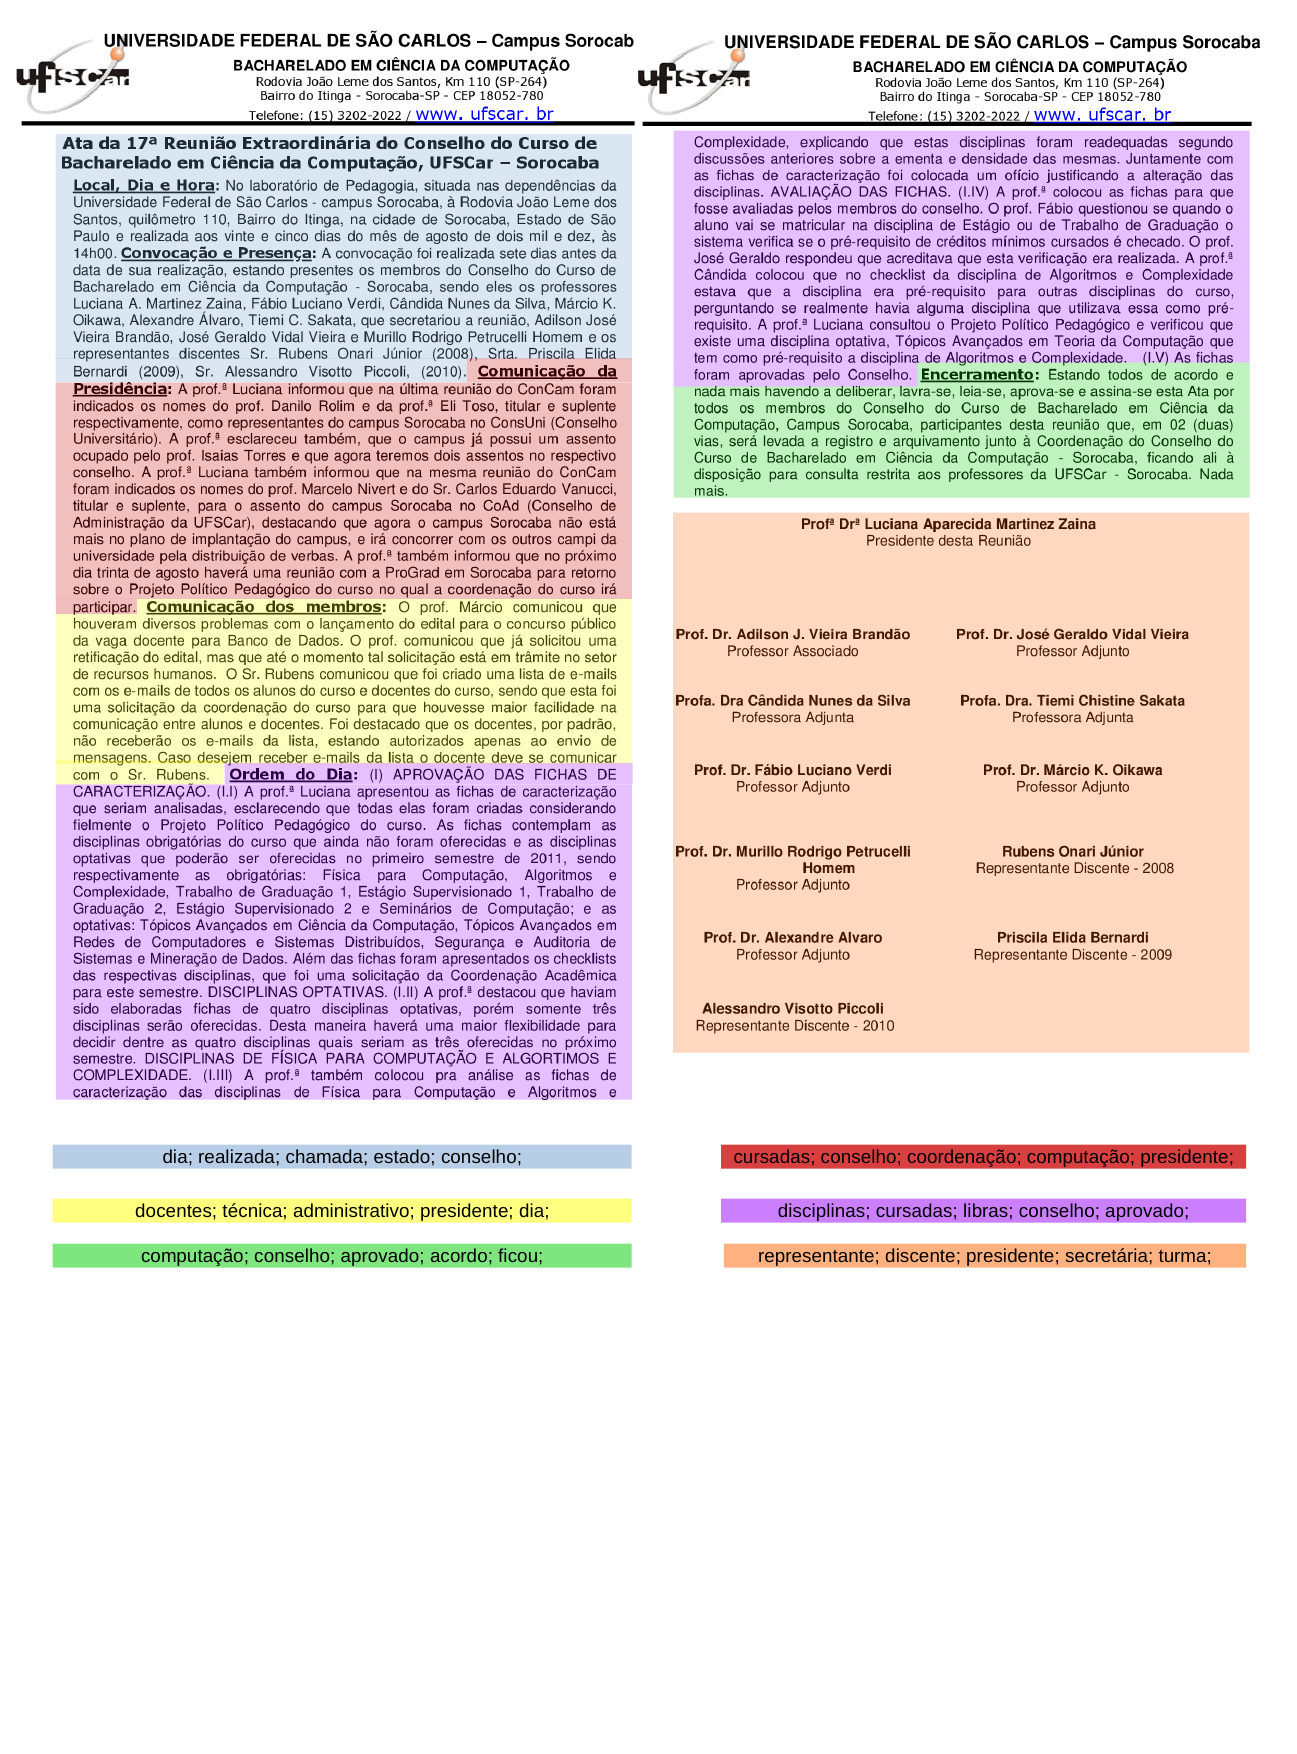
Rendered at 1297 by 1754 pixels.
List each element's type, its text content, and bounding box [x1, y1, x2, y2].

picture [1, 13, 1278, 1109]
text_box docentes; técnica; administrativo; presidente; dia; [52, 1198, 632, 1223]
text_box representante; discente; presidente; secretária; turma; [723, 1243, 1247, 1268]
text_box [673, 130, 1250, 498]
text_box [673, 512, 1250, 1053]
text_box cursadas; conselho; coordenação; computação; presidente; [721, 1144, 1247, 1169]
text_box disciplinas; cursadas; libras; conselho; aprovado; [721, 1198, 1247, 1223]
text_box dia; realizada; chamada; estado; conselho; [52, 1144, 632, 1169]
text_box computação; conselho; aprovado; acordo; ficou; [52, 1243, 632, 1268]
text_box [55, 133, 633, 1100]
